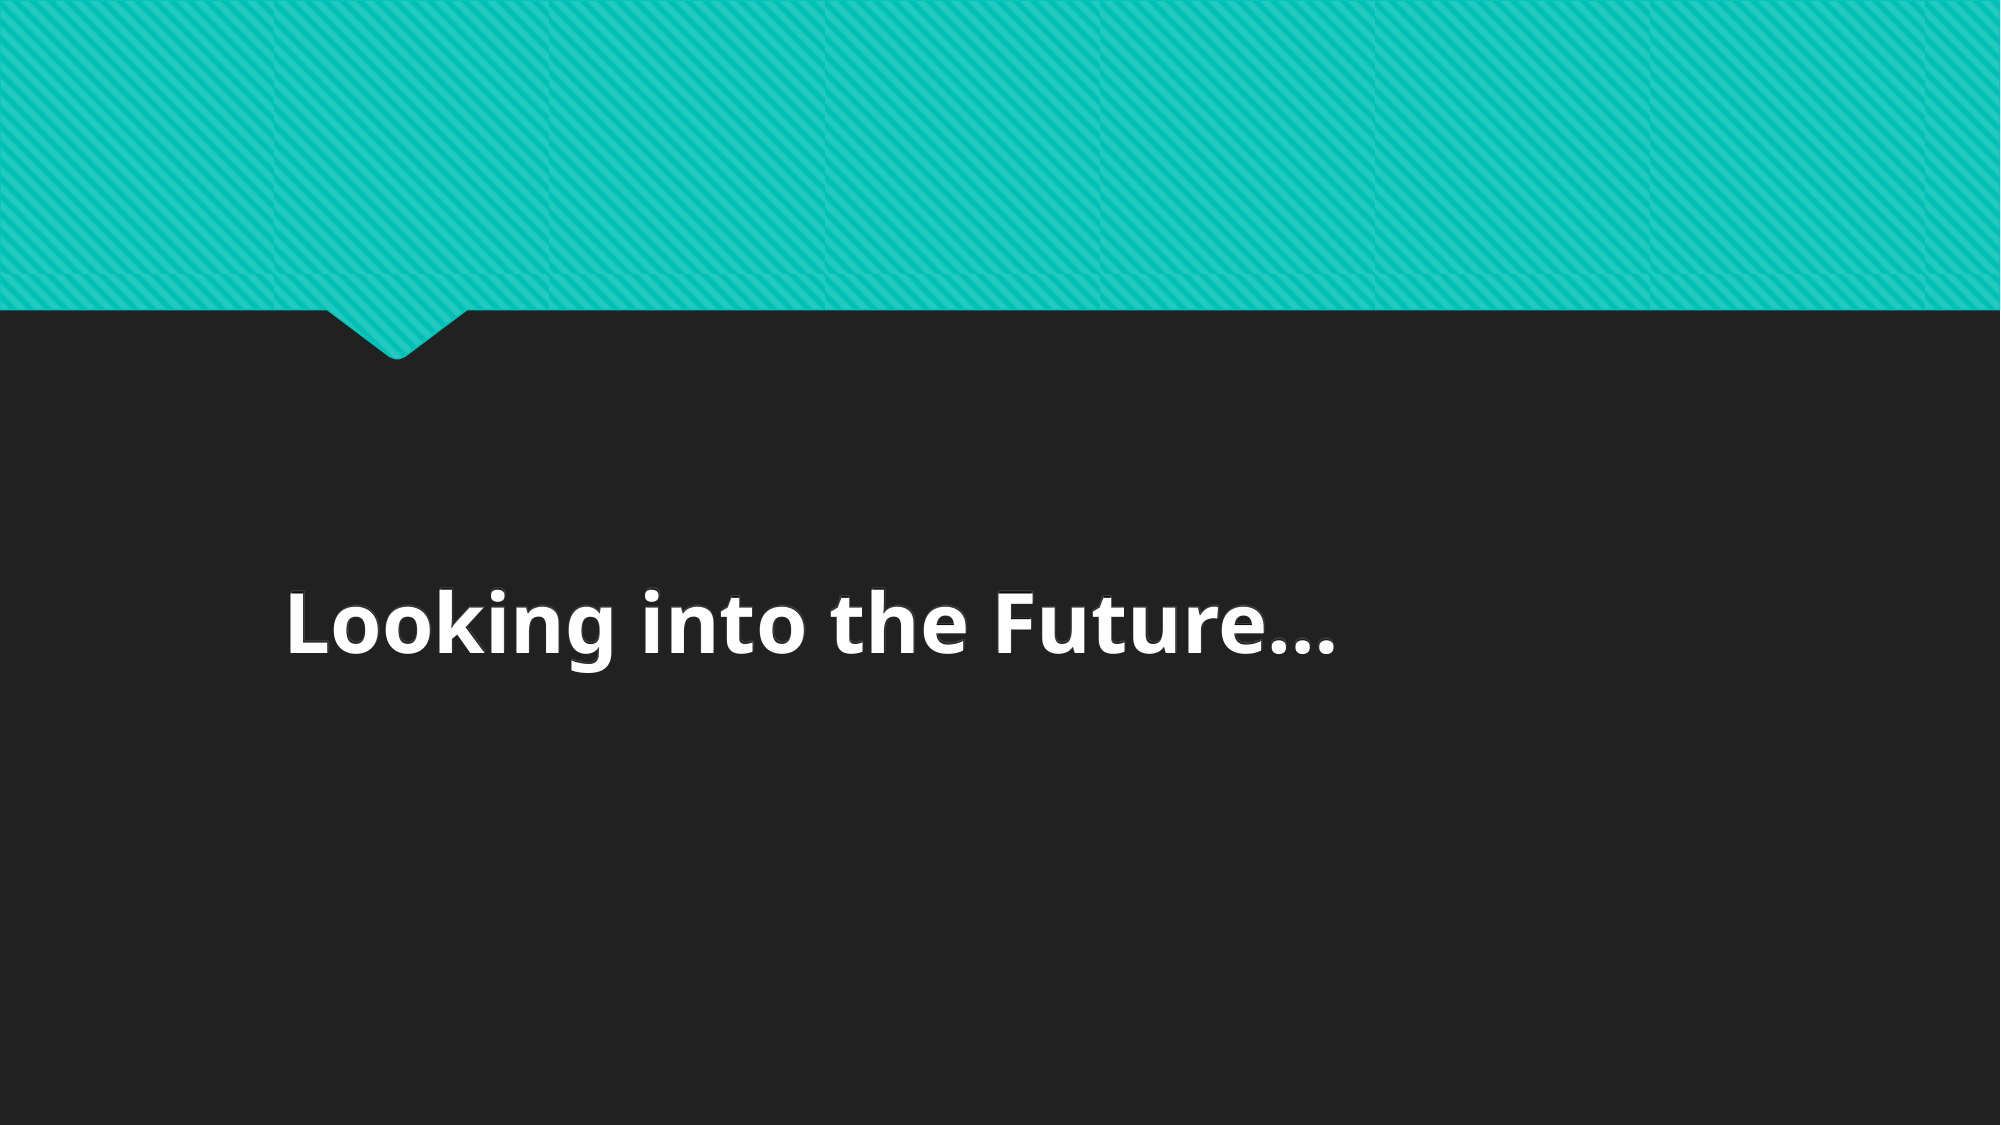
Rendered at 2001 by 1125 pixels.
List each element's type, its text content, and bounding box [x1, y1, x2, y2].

title Looking into the Future… [269, 447, 1812, 678]
